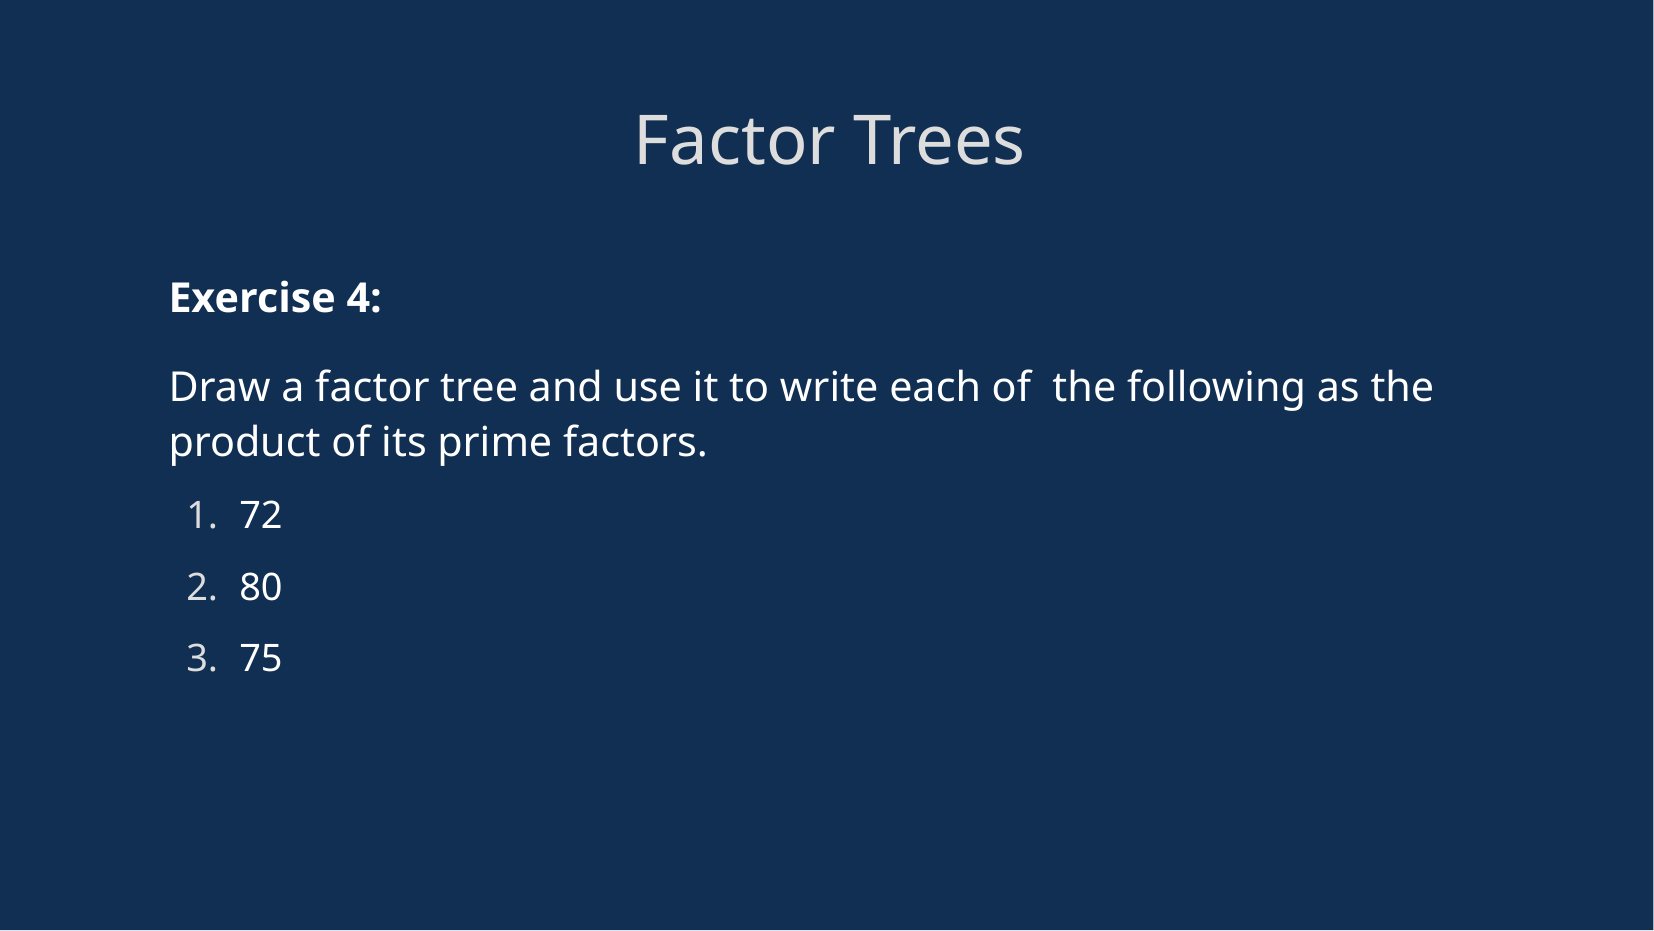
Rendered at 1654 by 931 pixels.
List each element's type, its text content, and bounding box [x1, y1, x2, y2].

list Exercise 4: Draw a factor tree and use it to write each of the following as the product of its prime factors. 72 80 75 [97, 268, 1563, 806]
title Factor Trees [97, 56, 1563, 220]
